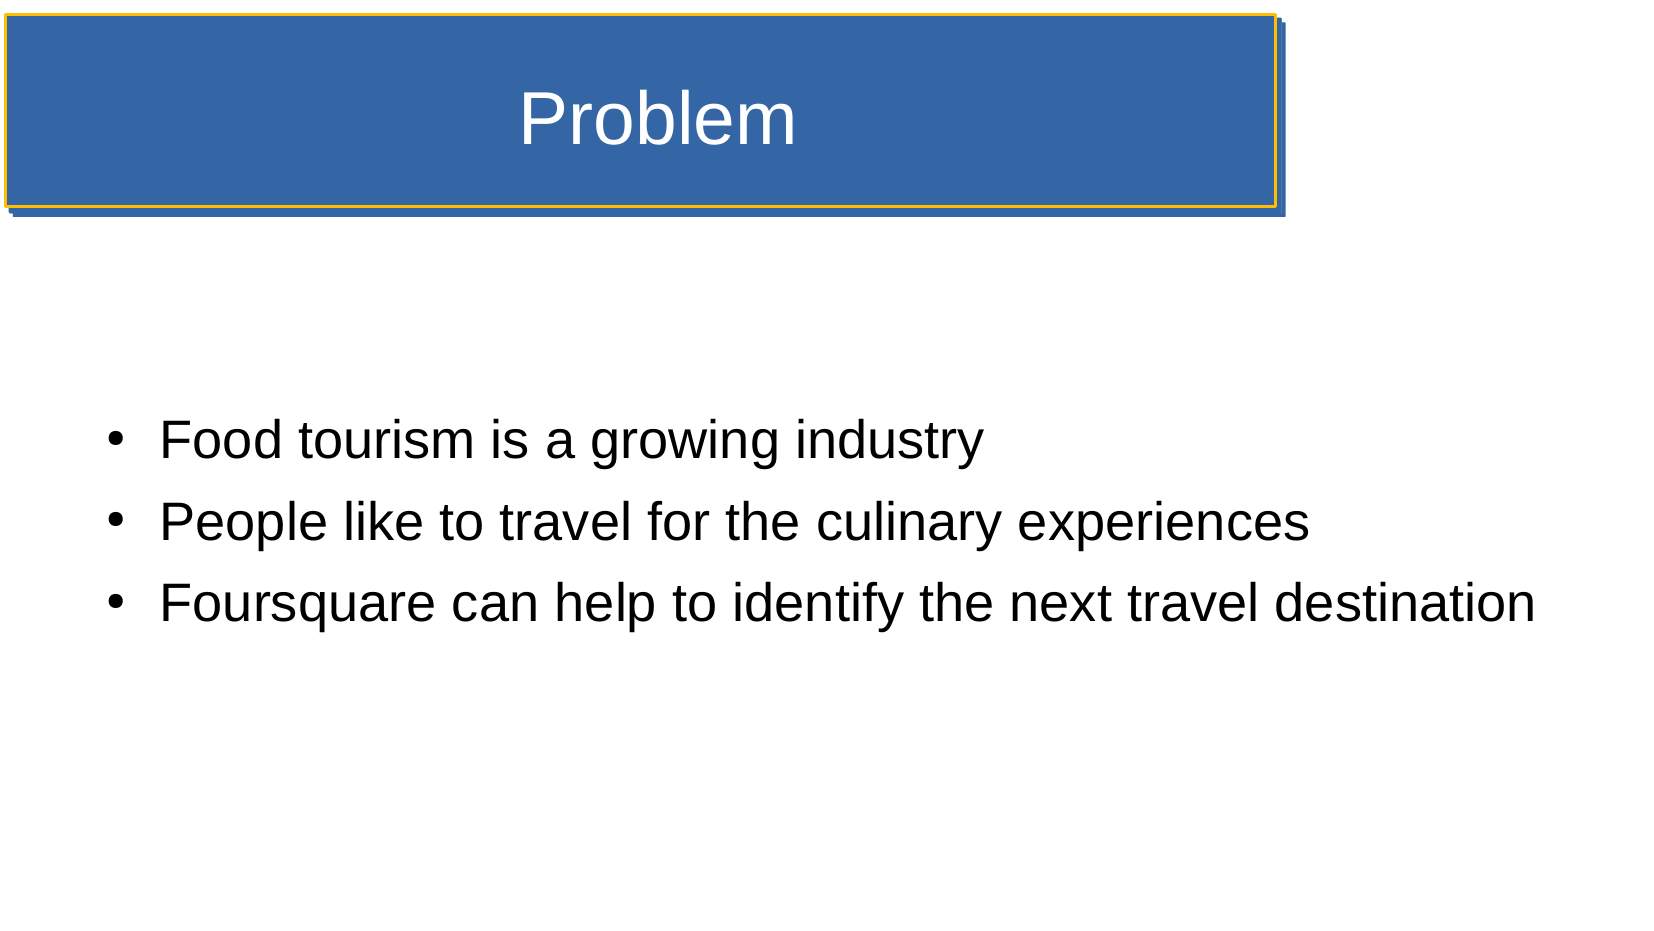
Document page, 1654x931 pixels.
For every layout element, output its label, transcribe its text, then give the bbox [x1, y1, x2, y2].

title Problem [82, 44, 1235, 192]
list Food tourism is a growing industry People like to travel for the culinary experiences Foursquare can help to identify the next travel destination [88, 236, 1565, 798]
